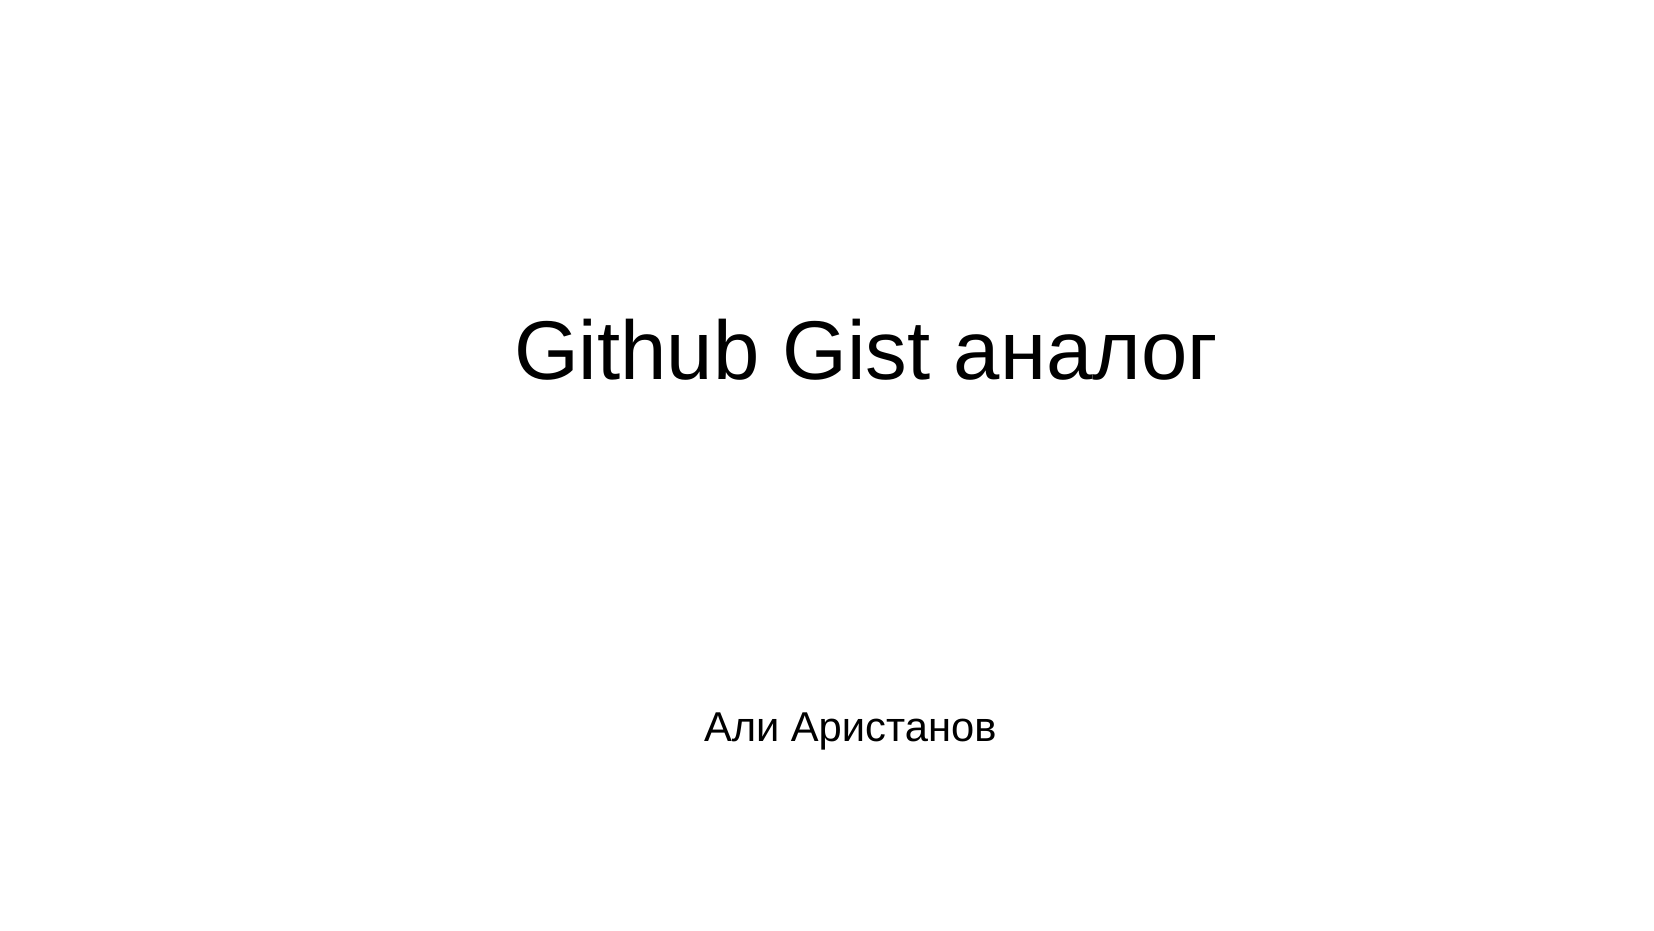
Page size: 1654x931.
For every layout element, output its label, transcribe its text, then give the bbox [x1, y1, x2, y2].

title Али Аристанов [106, 649, 1595, 805]
subtitle Github Gist аналог [122, 80, 1611, 621]
